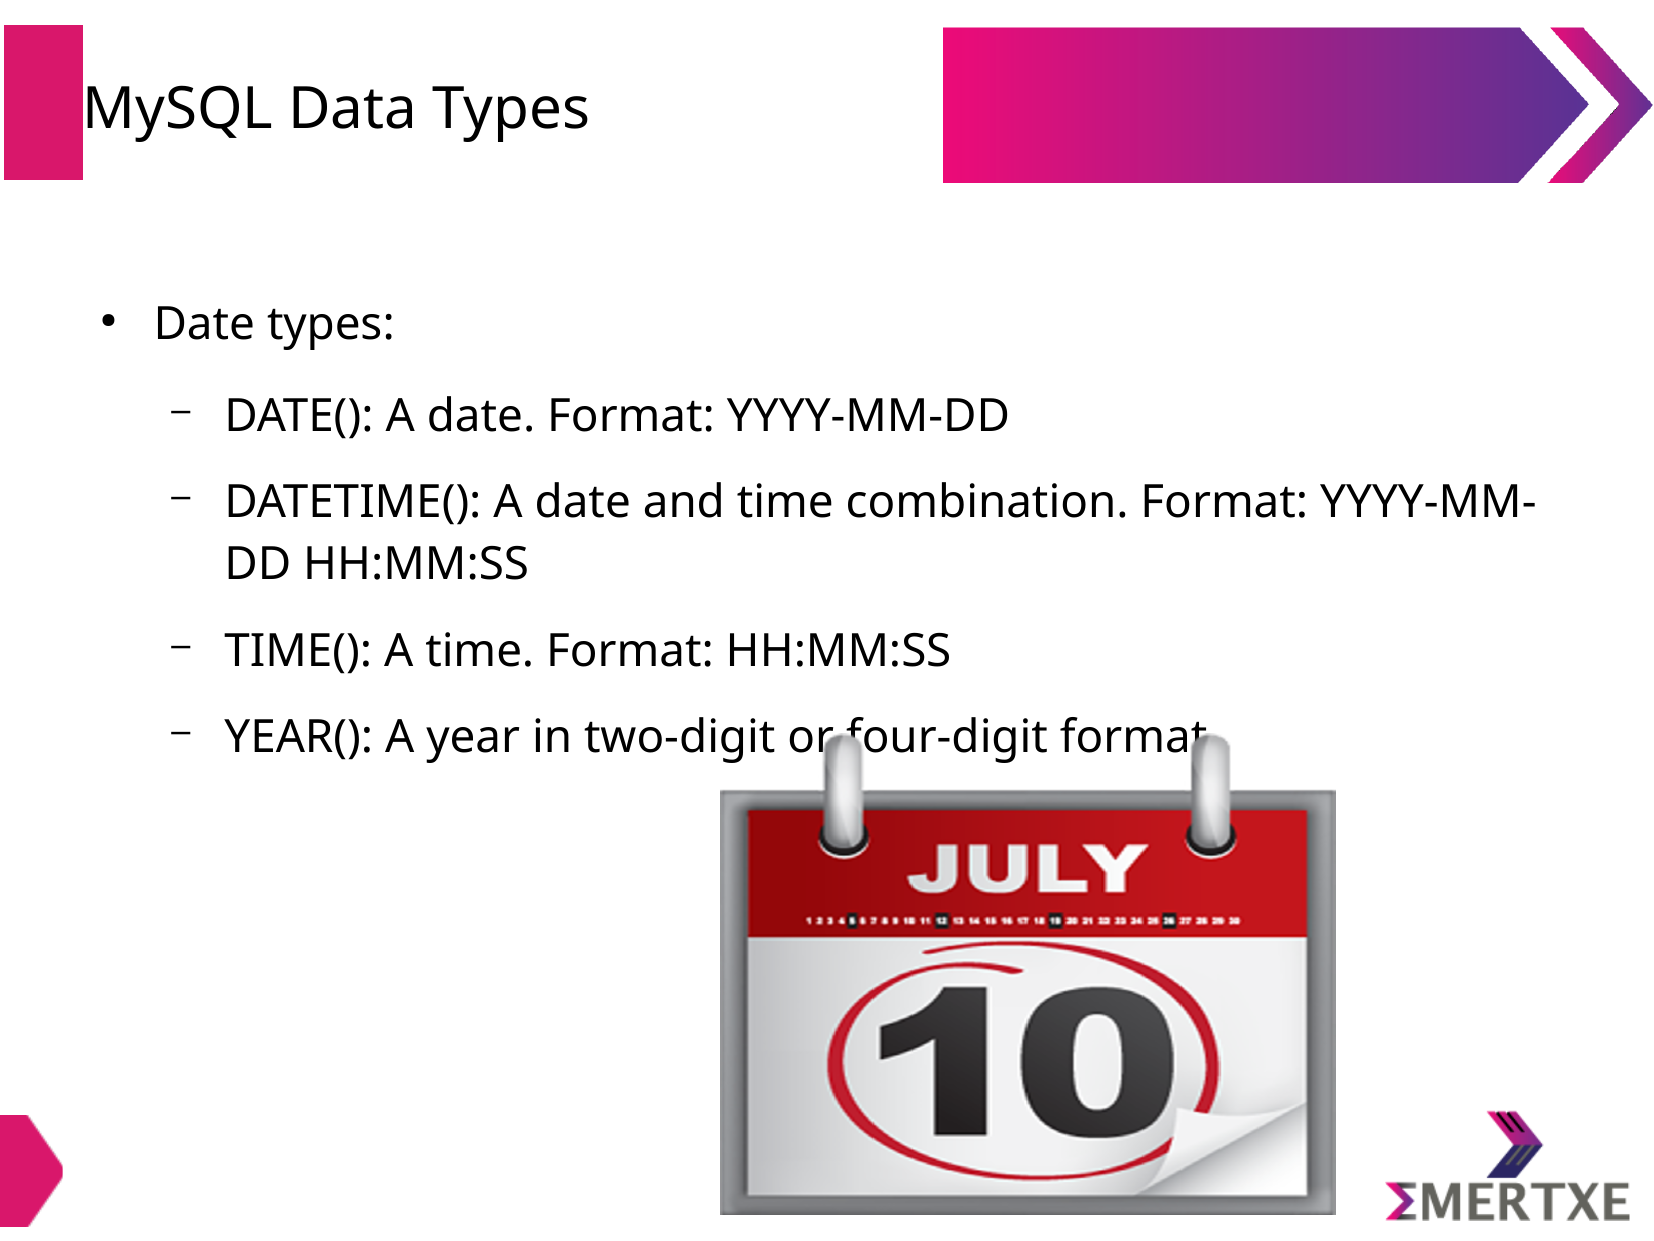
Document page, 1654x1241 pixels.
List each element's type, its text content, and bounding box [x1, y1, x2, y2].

picture [1385, 1107, 1631, 1221]
list Date types: DATE(): A date. Format: YYYY-MM-DD DATETIME(): A date and time combination. Format: YYYY-MM-DD HH:MM:SS TIME(): A time. Format: HH:MM:SS YEAR(): A year in two-digit or four-digit format. [82, 290, 1571, 1010]
picture [720, 733, 1336, 1216]
picture [1571, 27, 1653, 183]
title MySQL Data Types [82, 2, 1571, 210]
